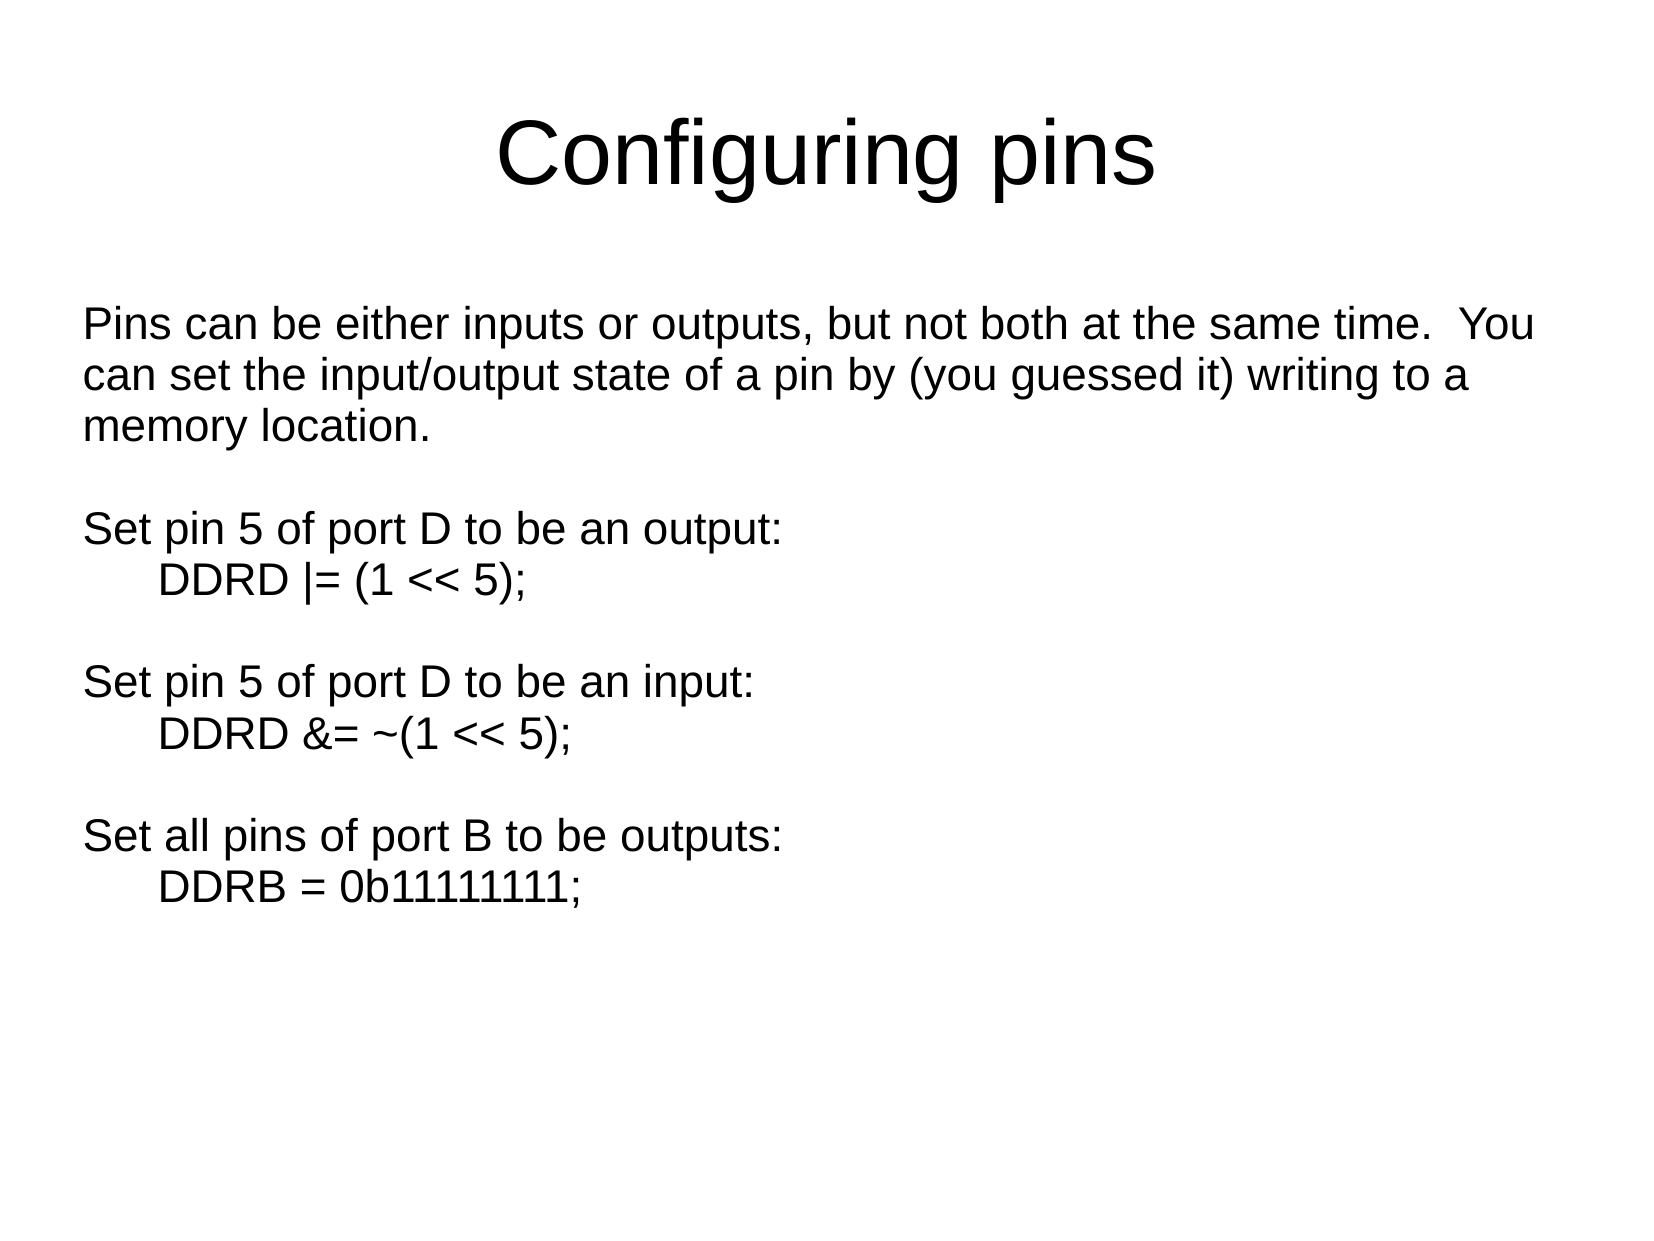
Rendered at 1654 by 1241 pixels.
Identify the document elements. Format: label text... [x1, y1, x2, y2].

title Configuring pins [82, 56, 1571, 250]
subtitle Pins can be either inputs or outputs, but not both at the same time. You can set the input/output state of a pin by (you guessed it) writing to a memory location. Set pin 5 of port D to be an output: DDRD |= (1 << 5); Set pin 5 of port D to be an input: DDRD &= ~(1 << 5); Set all pins of port B to be outputs: DDRB = 0b11111111; [82, 297, 1571, 1102]
